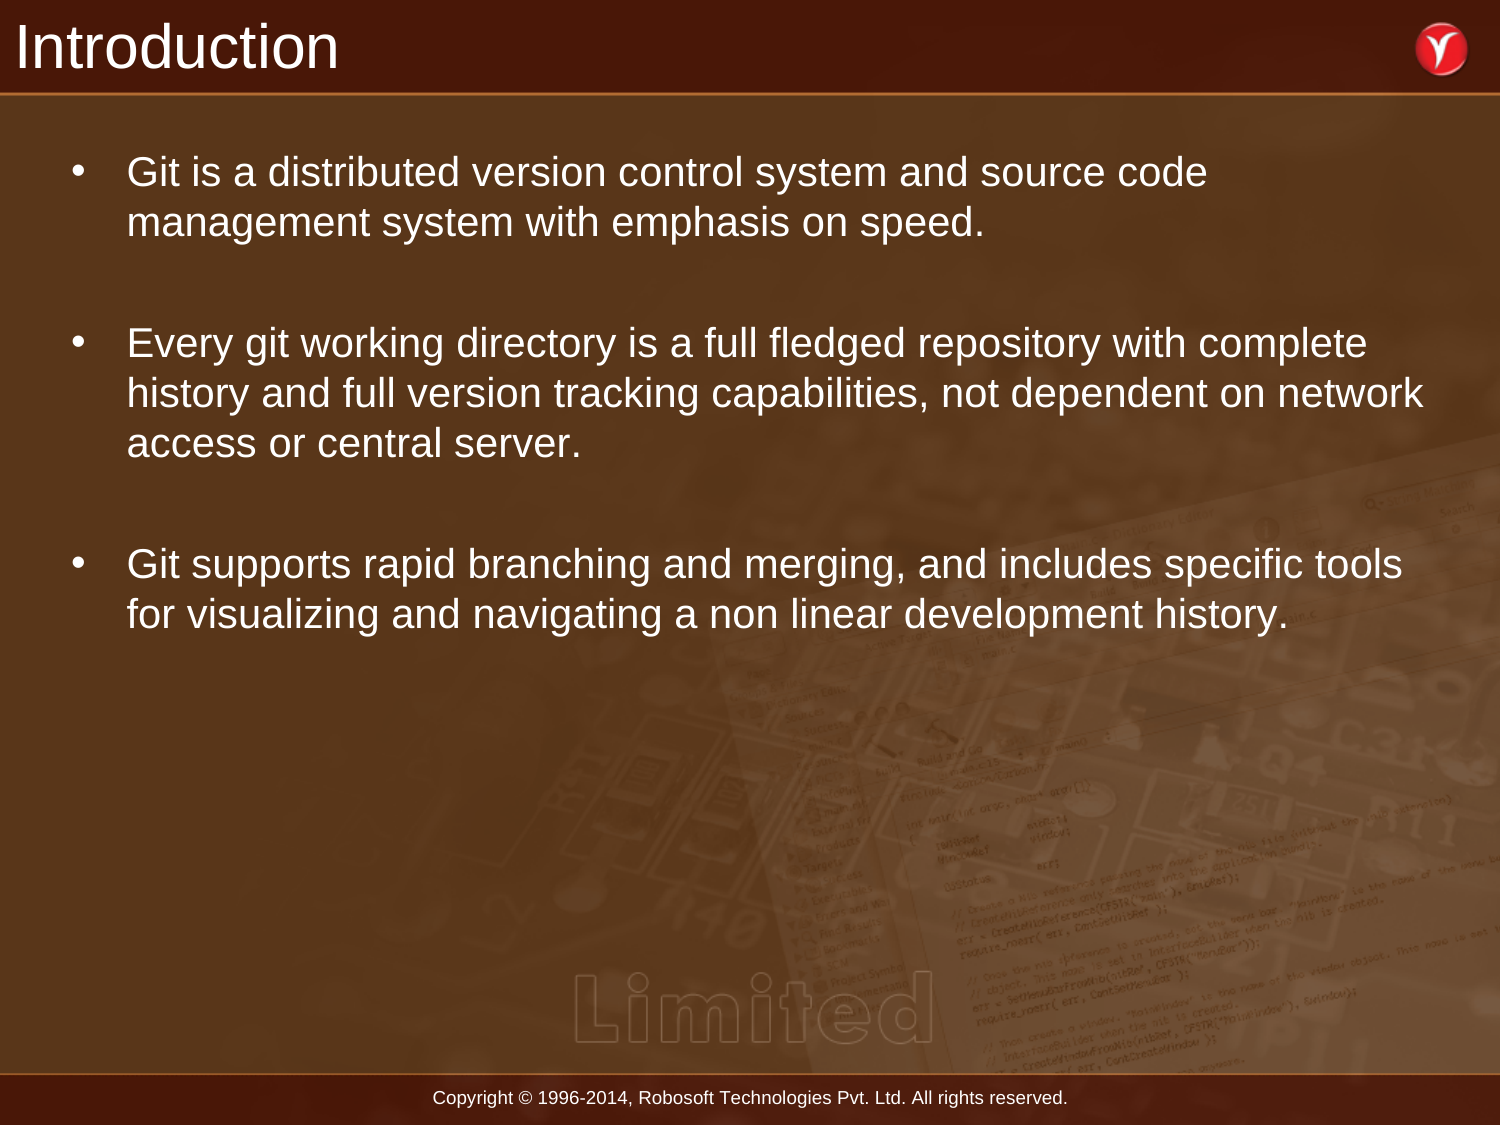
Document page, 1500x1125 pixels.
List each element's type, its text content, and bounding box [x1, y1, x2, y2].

picture [0, 0, 1500, 1125]
list Git is a distributed version control system and source code management system with emphasis on speed. Every git working directory is a full fledged repository with complete history and full version tracking capabilities, not dependent on network access or central server. Git supports rapid branching and merging, and includes specific tools for visualizing and navigating a non linear development history. [56, 137, 1444, 1005]
title Introduction [0, 0, 1351, 138]
